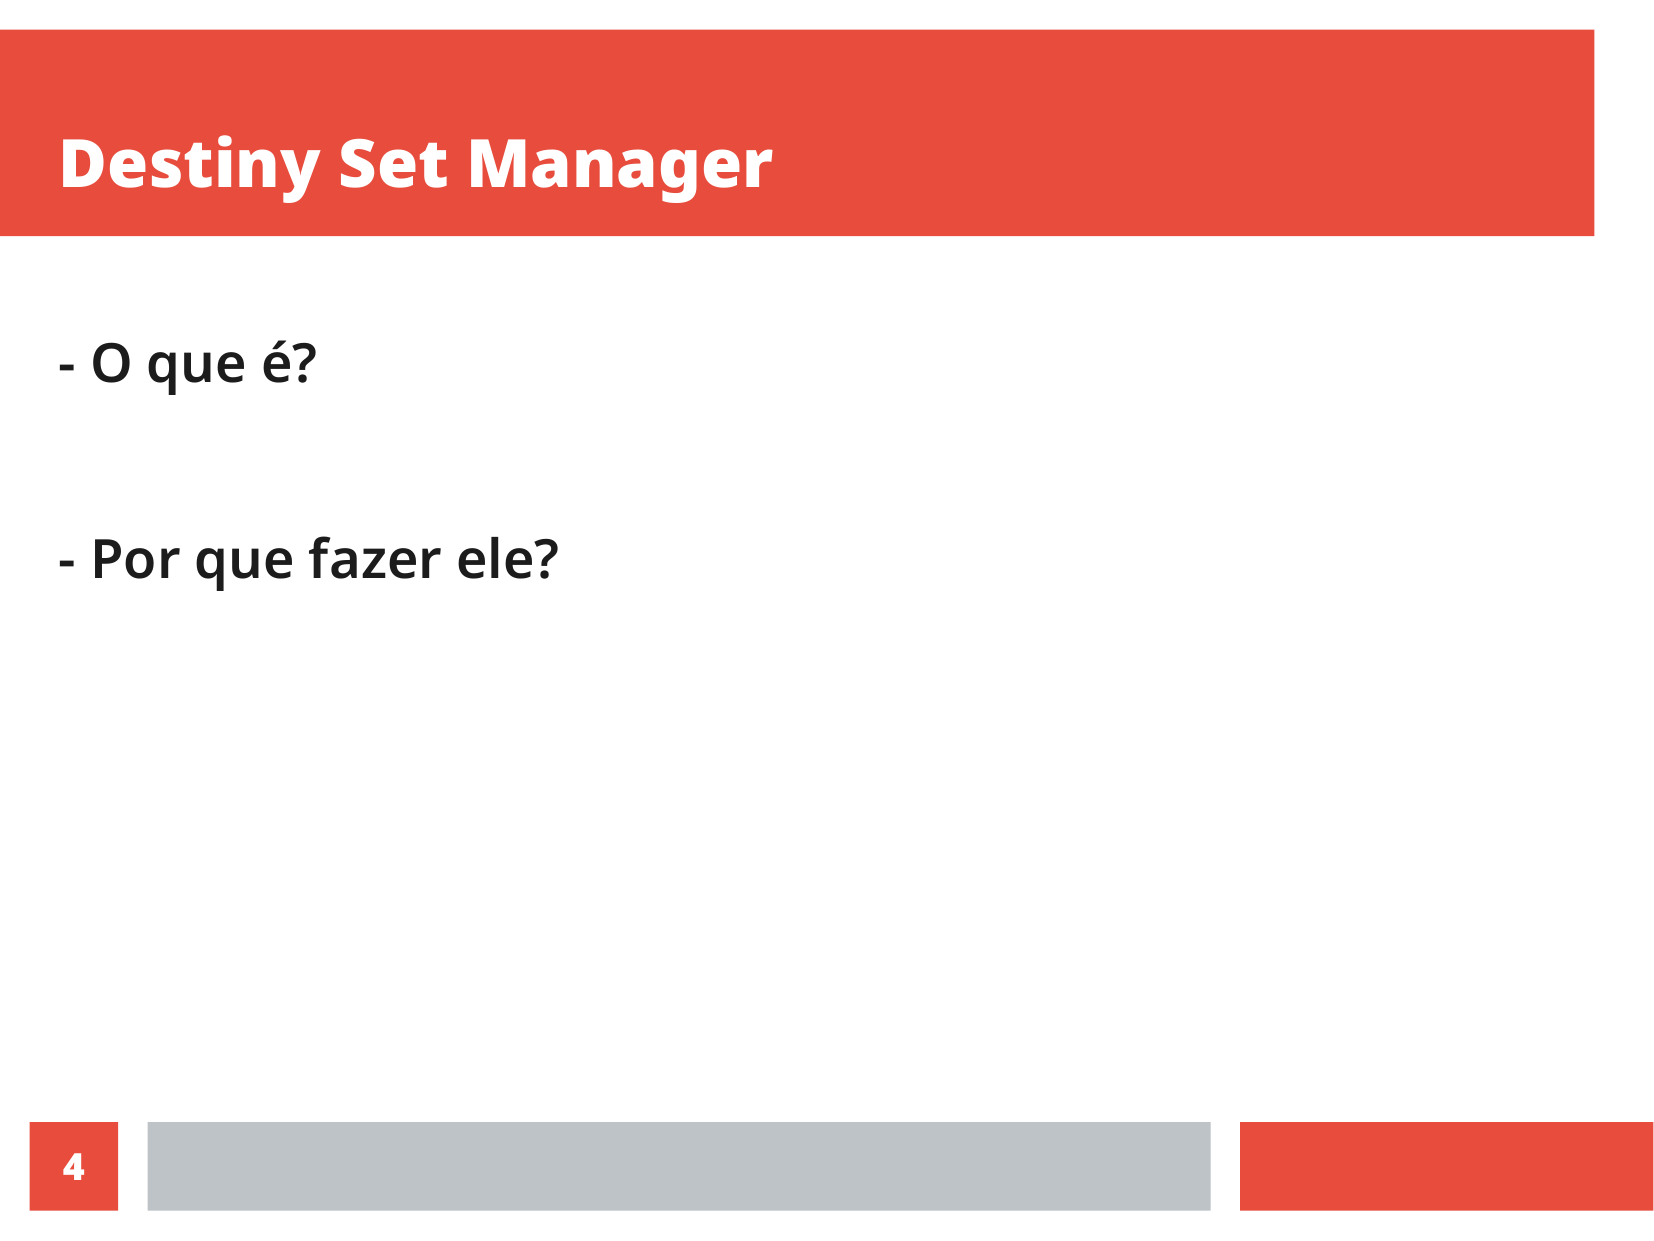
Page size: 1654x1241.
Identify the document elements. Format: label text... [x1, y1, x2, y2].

list - O que é? - Por que fazer ele? [59, 324, 1565, 1093]
title Destiny Set Manager [59, 59, 1595, 207]
